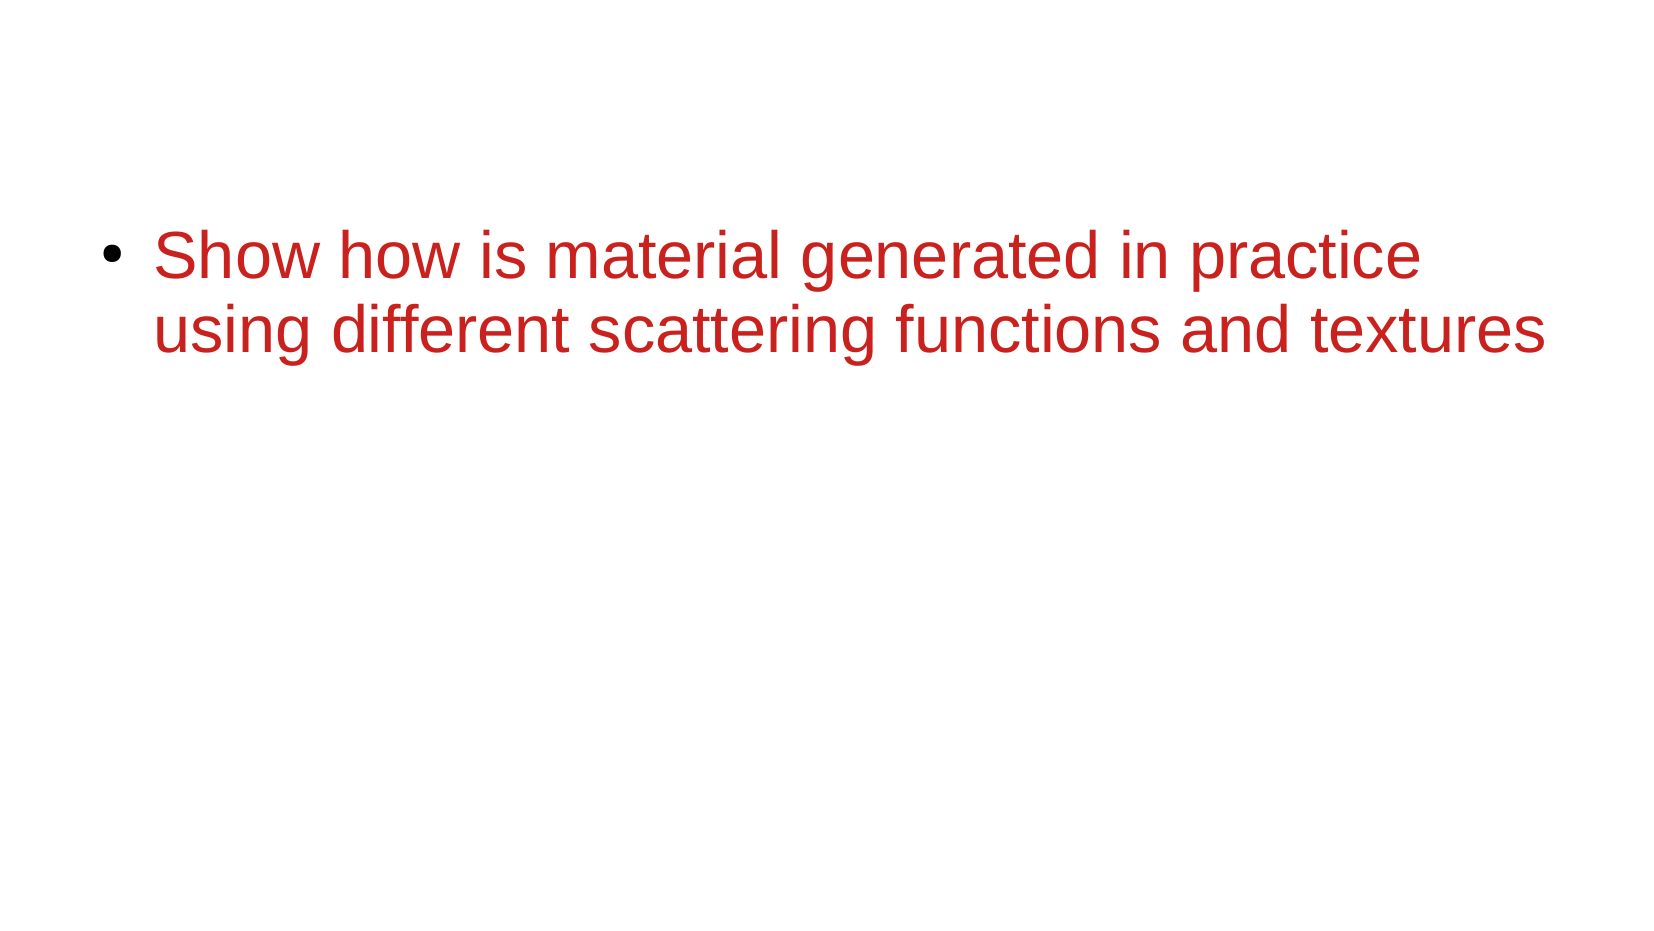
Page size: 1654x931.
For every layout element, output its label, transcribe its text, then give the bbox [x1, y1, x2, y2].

list Show how is material generated in practice using different scattering functions and textures [82, 217, 1571, 758]
